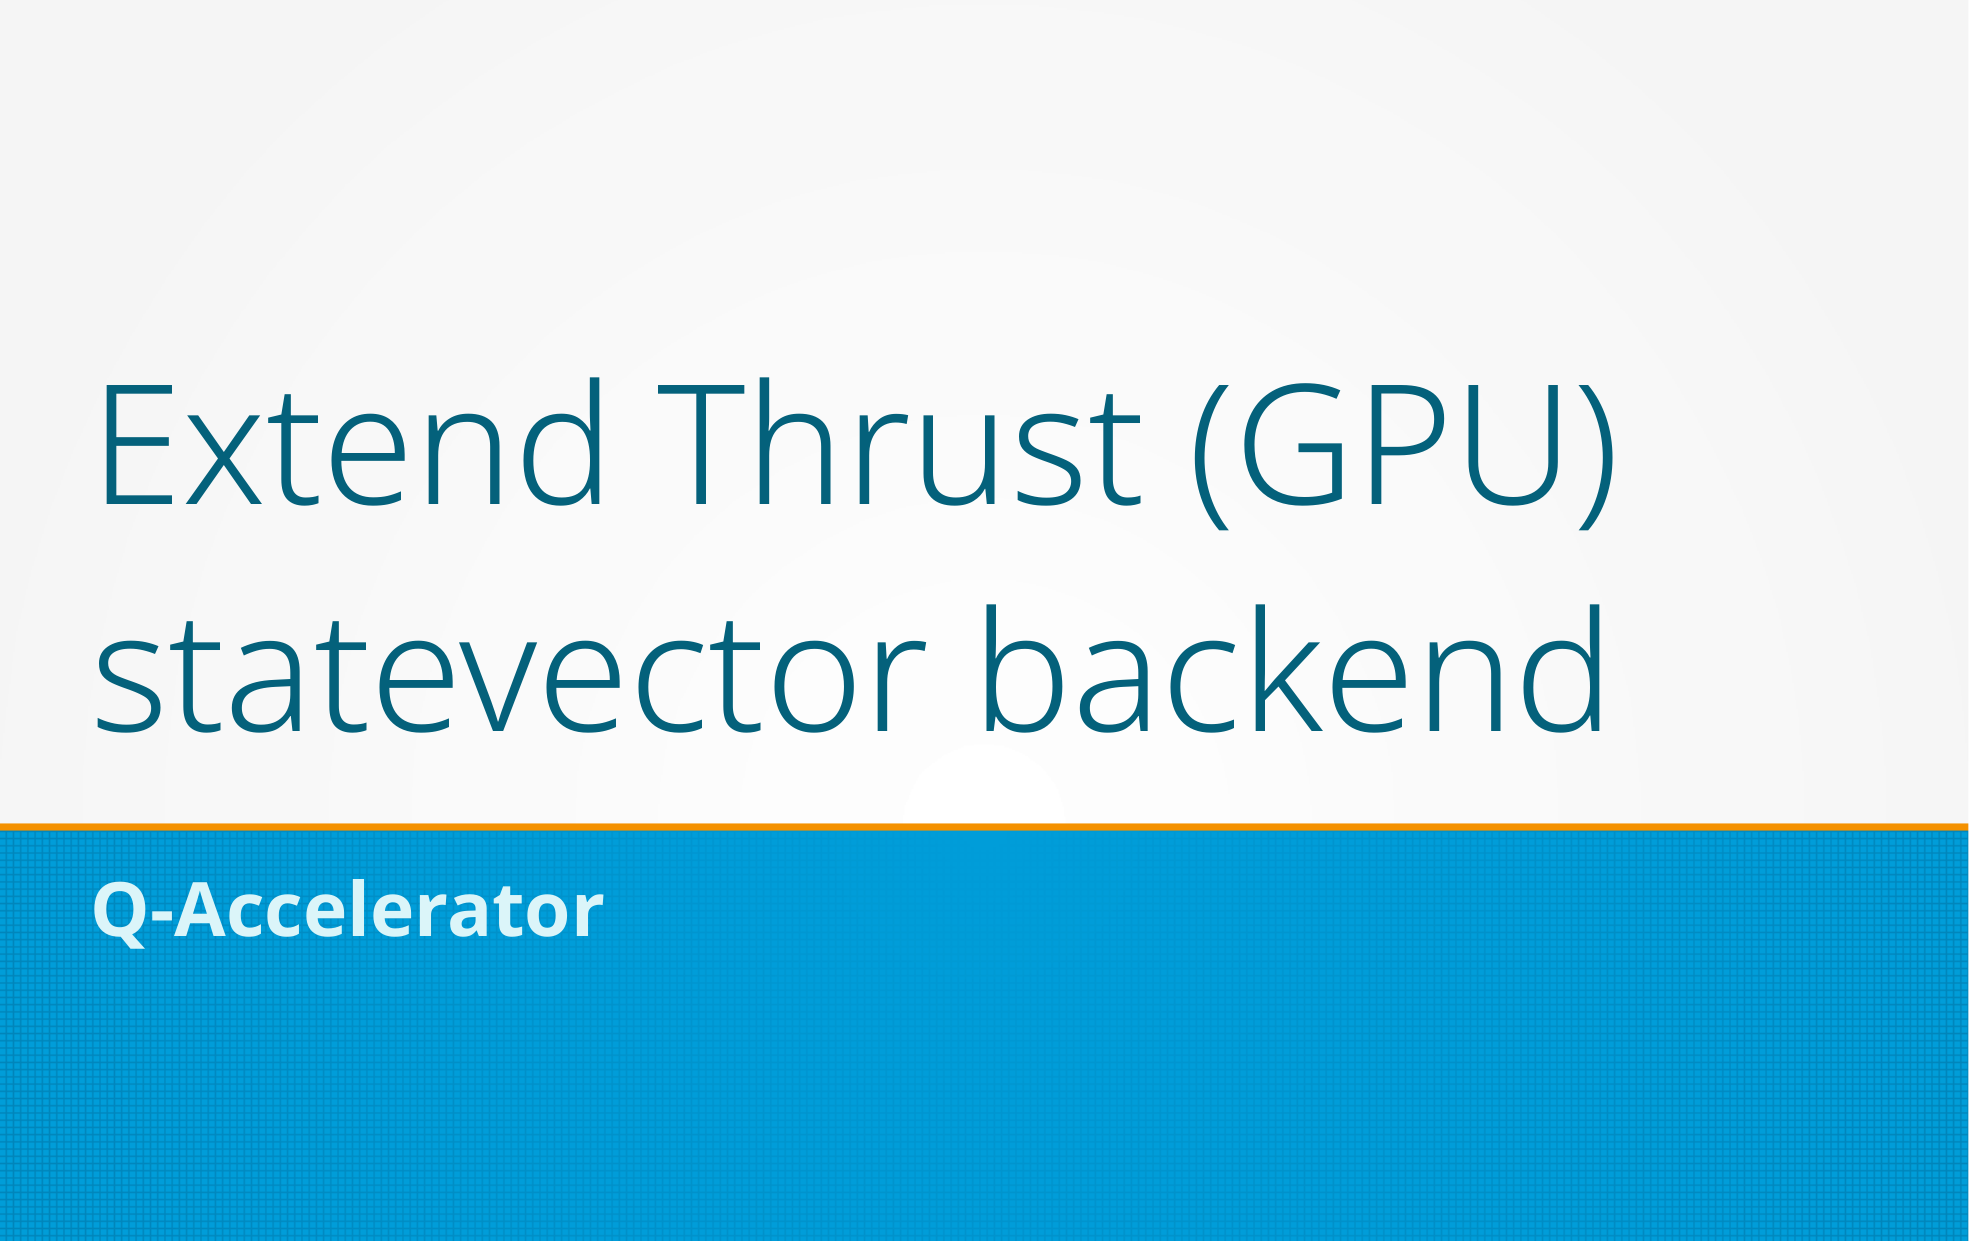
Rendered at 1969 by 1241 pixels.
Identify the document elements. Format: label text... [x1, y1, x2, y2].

title Extend Thrust (GPU) statevector backend [90, 49, 1862, 781]
subtitle Q-Accelerator [90, 855, 1861, 1111]
picture [0, 0, 1969, 830]
